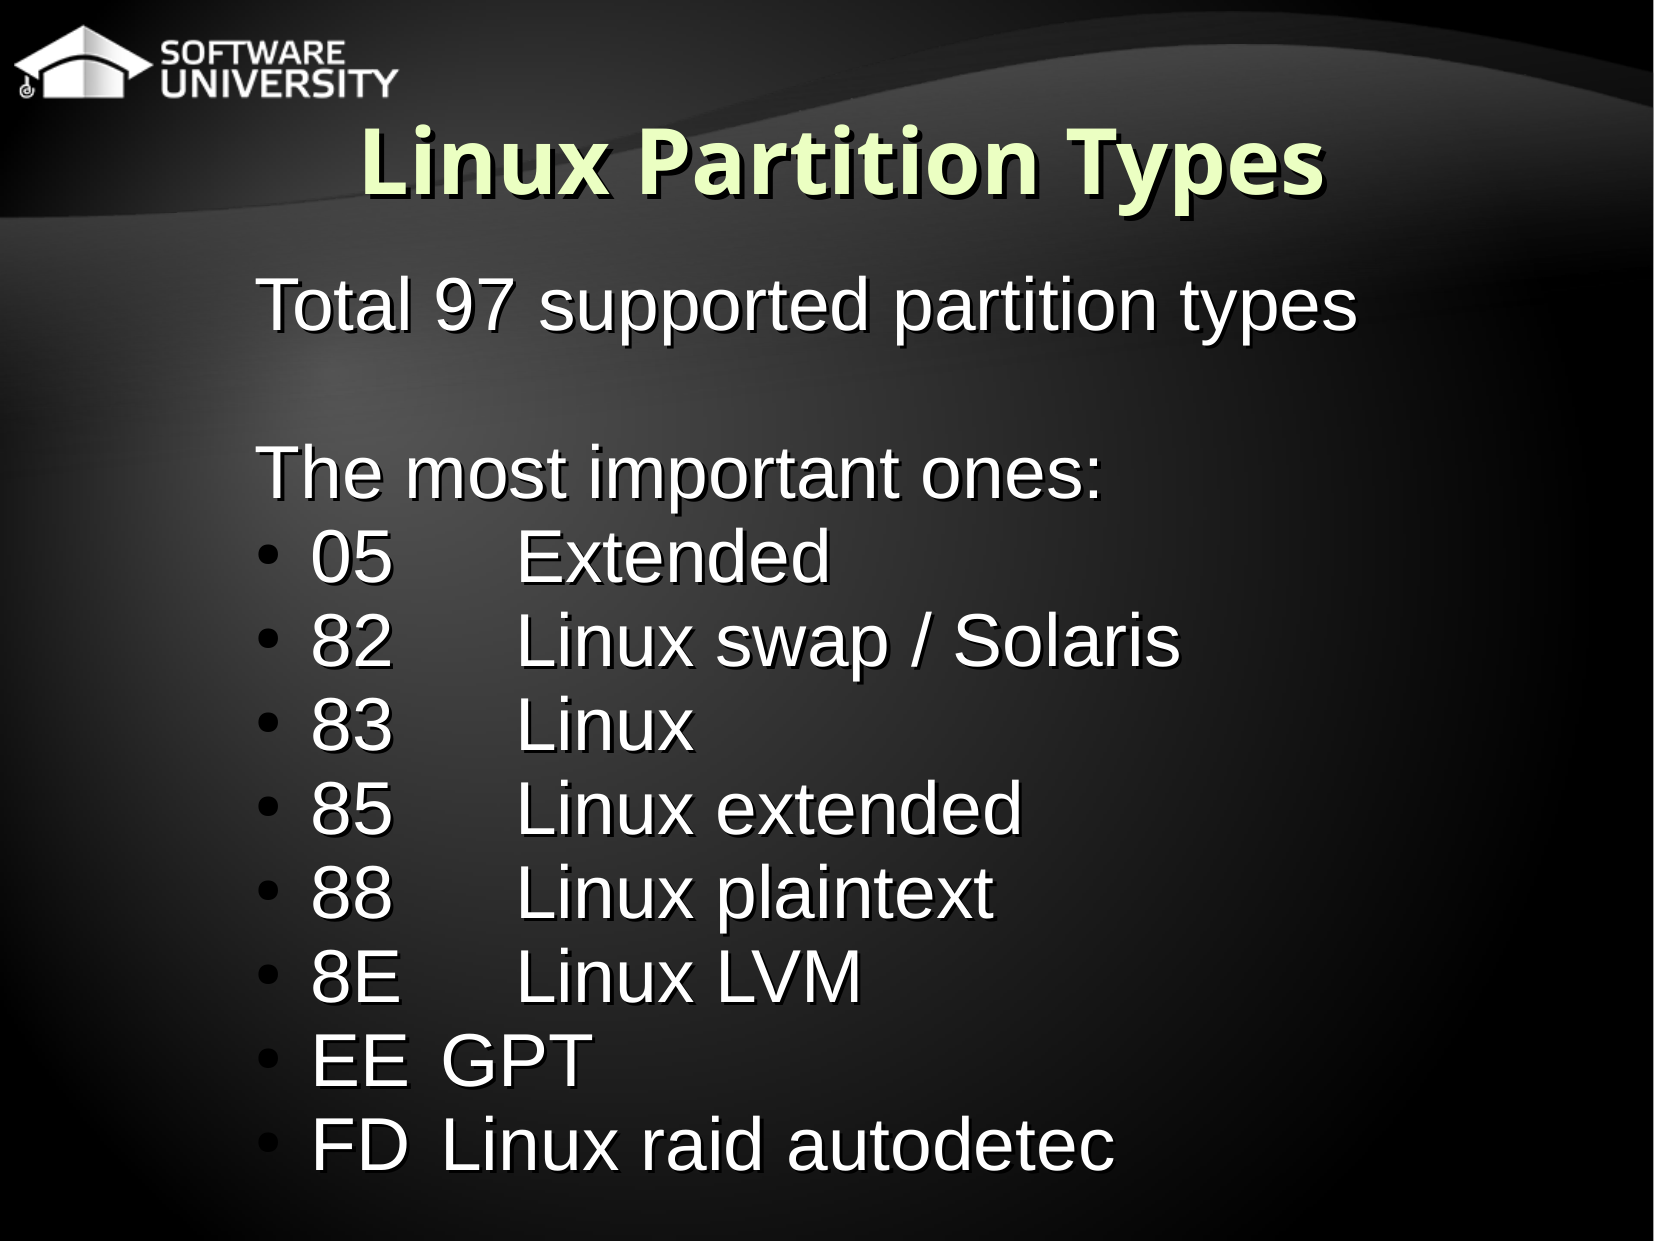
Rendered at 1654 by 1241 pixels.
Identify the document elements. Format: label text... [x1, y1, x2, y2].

text_box Total 97 supported partition types The most important ones: 05 Extended 82 Linux swap / Solaris 83 Linux 85 Linux extended 88 Linux plaintext 8E Linux LVM EE GPT FD Linux raid autodetec [240, 255, 1375, 1189]
picture [0, 0, 1654, 1241]
title Linux Partition Types [98, 102, 1587, 213]
